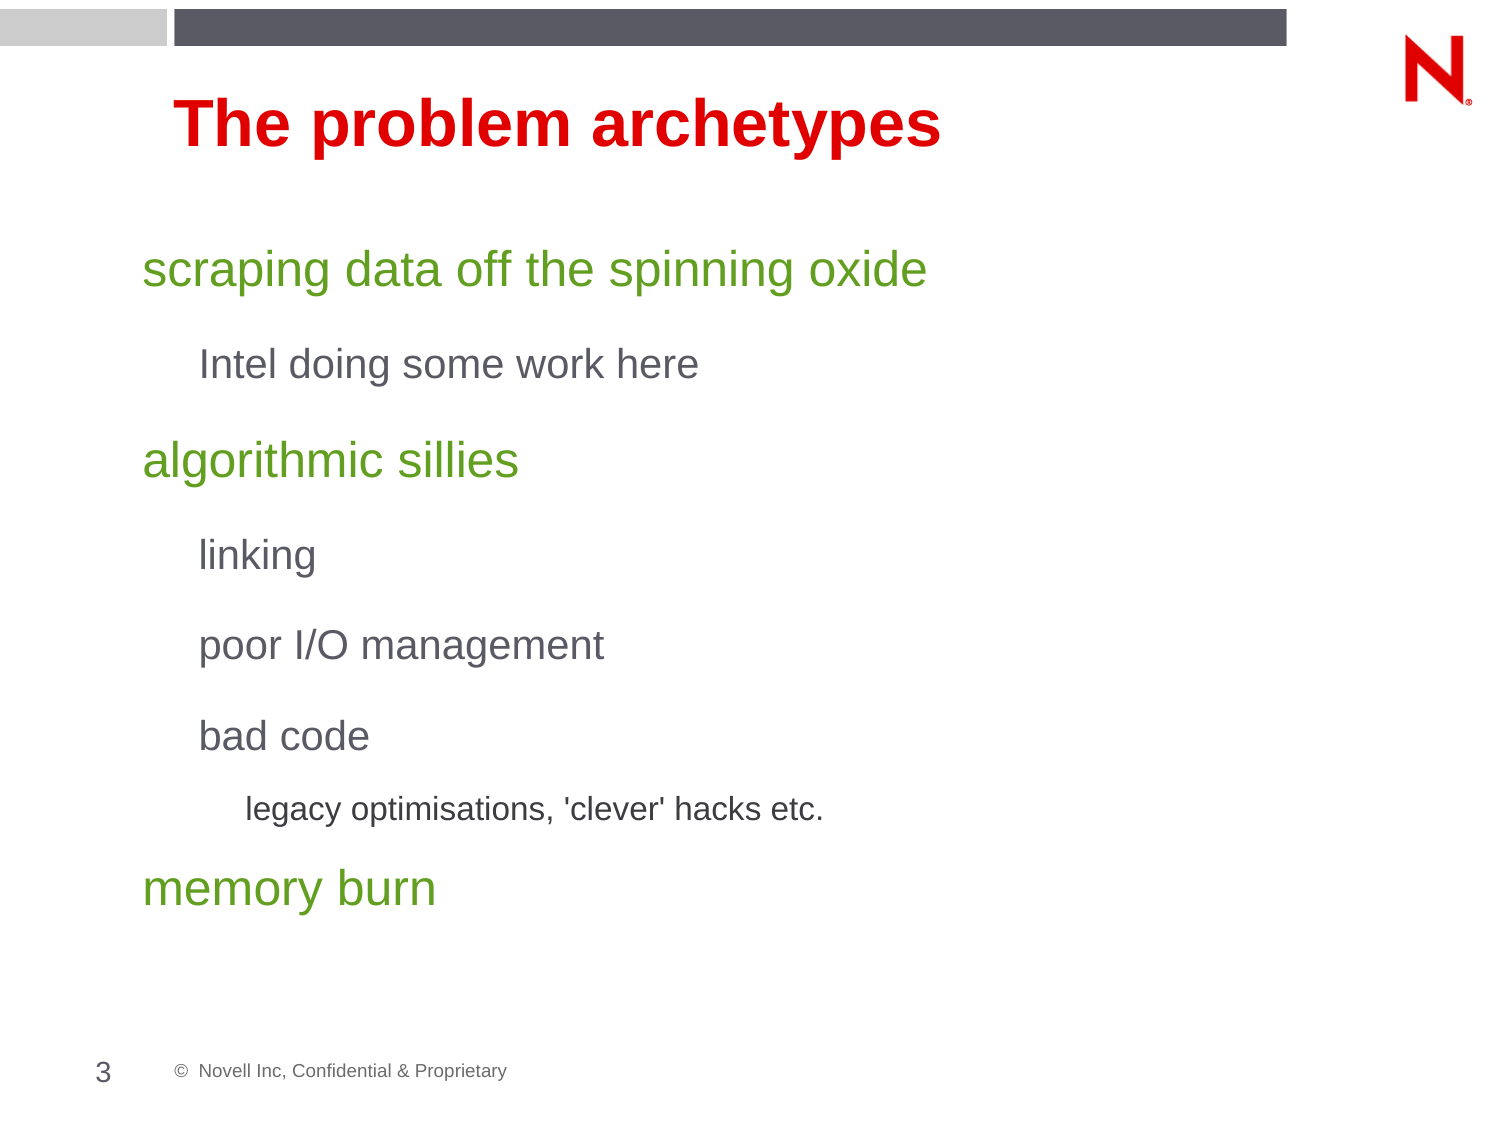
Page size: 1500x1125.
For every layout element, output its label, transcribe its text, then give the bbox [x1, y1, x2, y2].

list scraping data off the spinning oxide Intel doing some work here algorithmic sillies linking poor I/O management bad code legacy optimisations, 'clever' hacks etc. memory burn [142, 238, 1420, 1037]
picture [1403, 32, 1473, 107]
title The problem archetypes [173, 41, 1395, 205]
